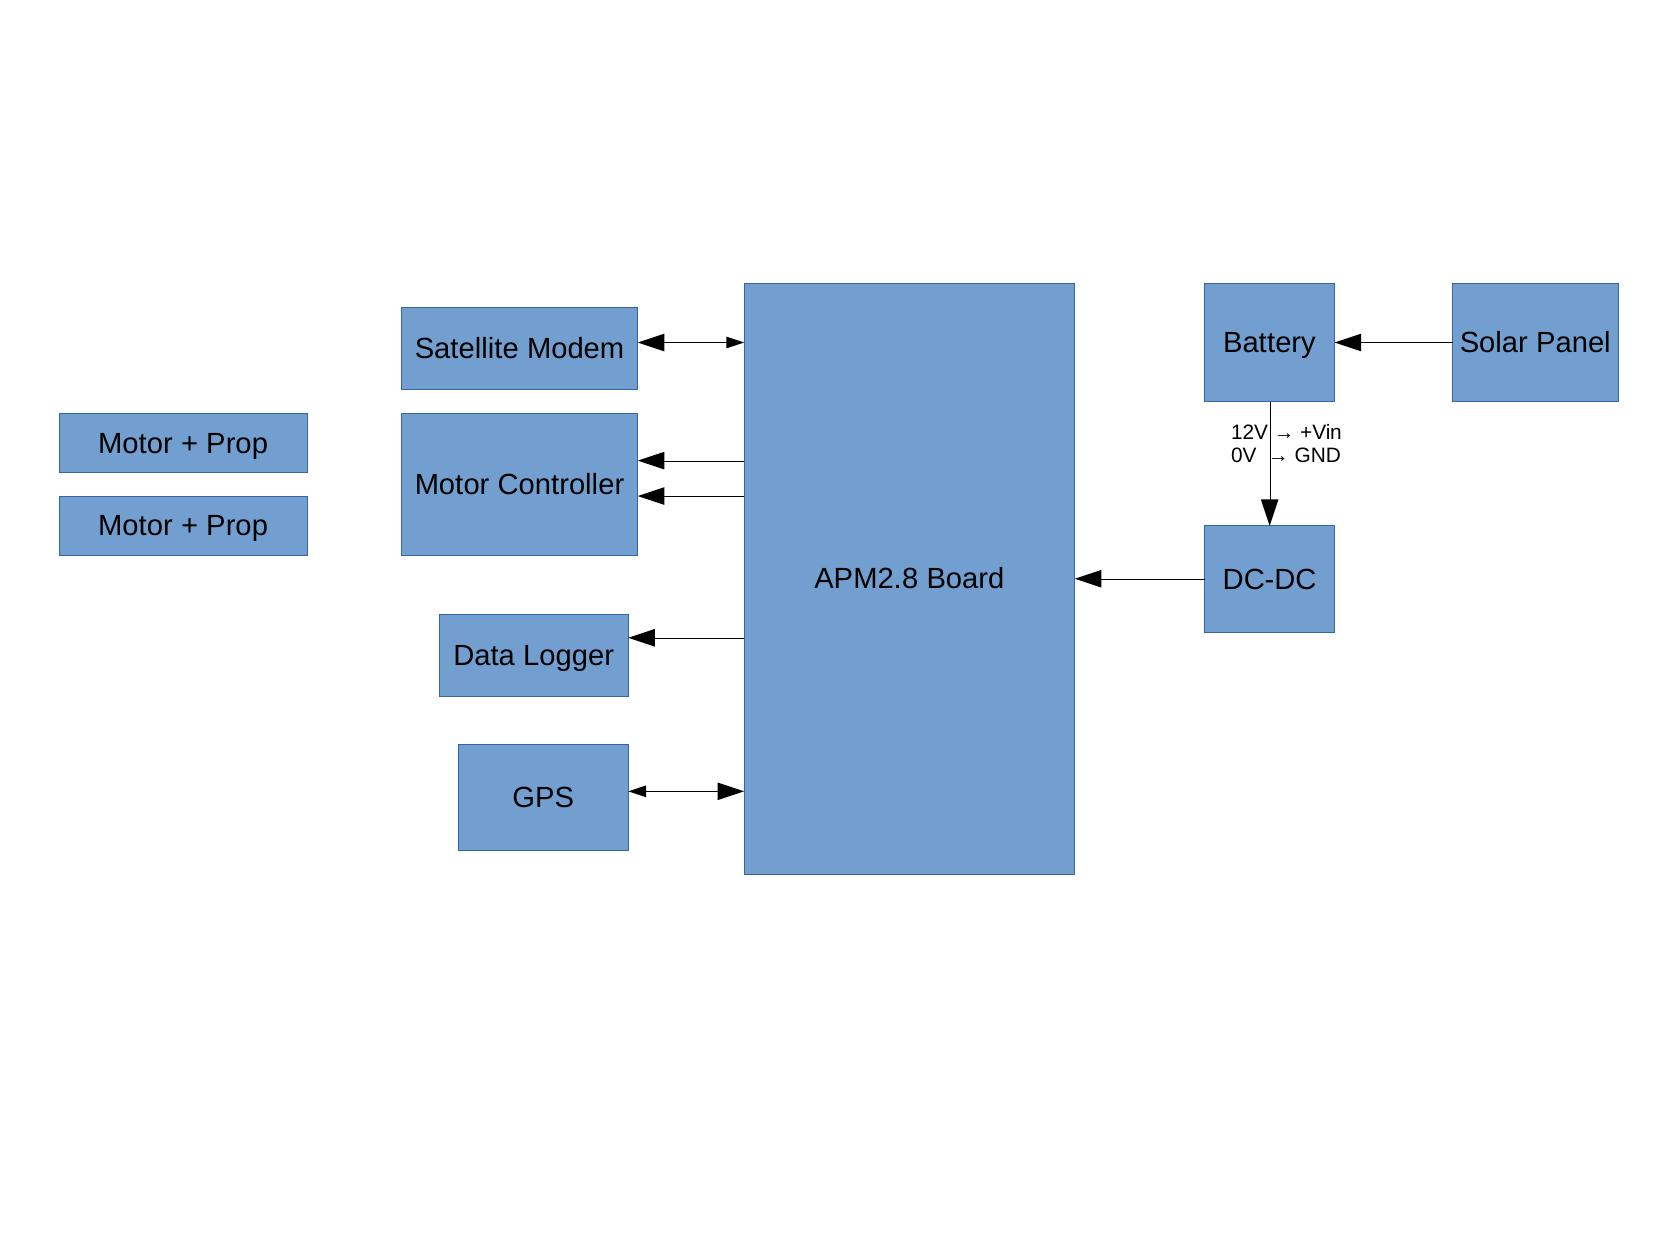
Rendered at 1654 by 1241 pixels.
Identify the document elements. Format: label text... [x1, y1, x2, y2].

text_box Solar Panel [1452, 283, 1619, 402]
text_box Data Logger [439, 614, 629, 697]
text_box GPS [458, 744, 629, 851]
text_box APM2.8 Board [744, 283, 1075, 875]
text_box Motor Controller [401, 413, 638, 556]
text_box Satellite Modem [401, 307, 638, 390]
text_box Motor + Prop [59, 413, 308, 473]
text_box DC-DC [1204, 525, 1335, 633]
text_box Battery [1204, 283, 1335, 402]
text_box Motor + Prop [59, 496, 308, 556]
text_box 12V → +Vin 0V → GND [1271, 413, 1382, 508]
text_box 12V → +Vin 0V → GND [1216, 413, 1270, 508]
